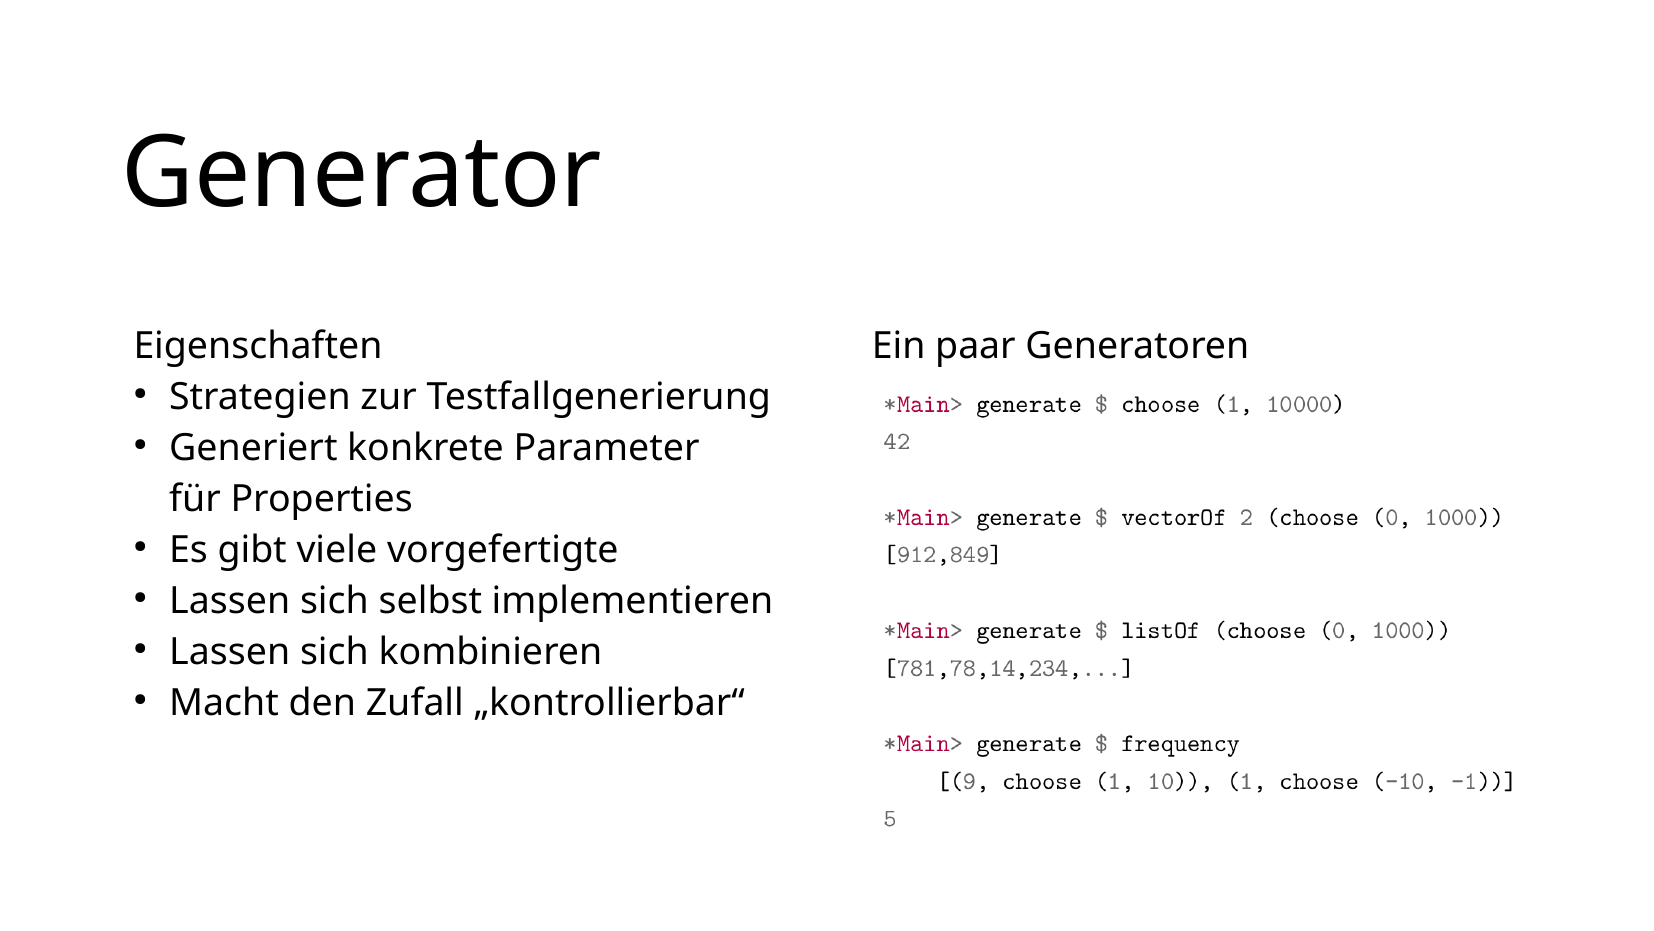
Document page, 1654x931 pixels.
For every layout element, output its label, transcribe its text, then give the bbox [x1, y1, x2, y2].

text_box Generator [107, 92, 1536, 380]
text_box Eigenschaften Ein paar Generatoren Strategien zur Testfallgenerierung Generiert konkrete Parameter für Properties Es gibt viele vorgefertigte Lassen sich selbst implementieren Lassen sich kombinieren Macht den Zufall „kontrollierbar“ [118, 310, 1299, 887]
picture [873, 379, 1530, 839]
